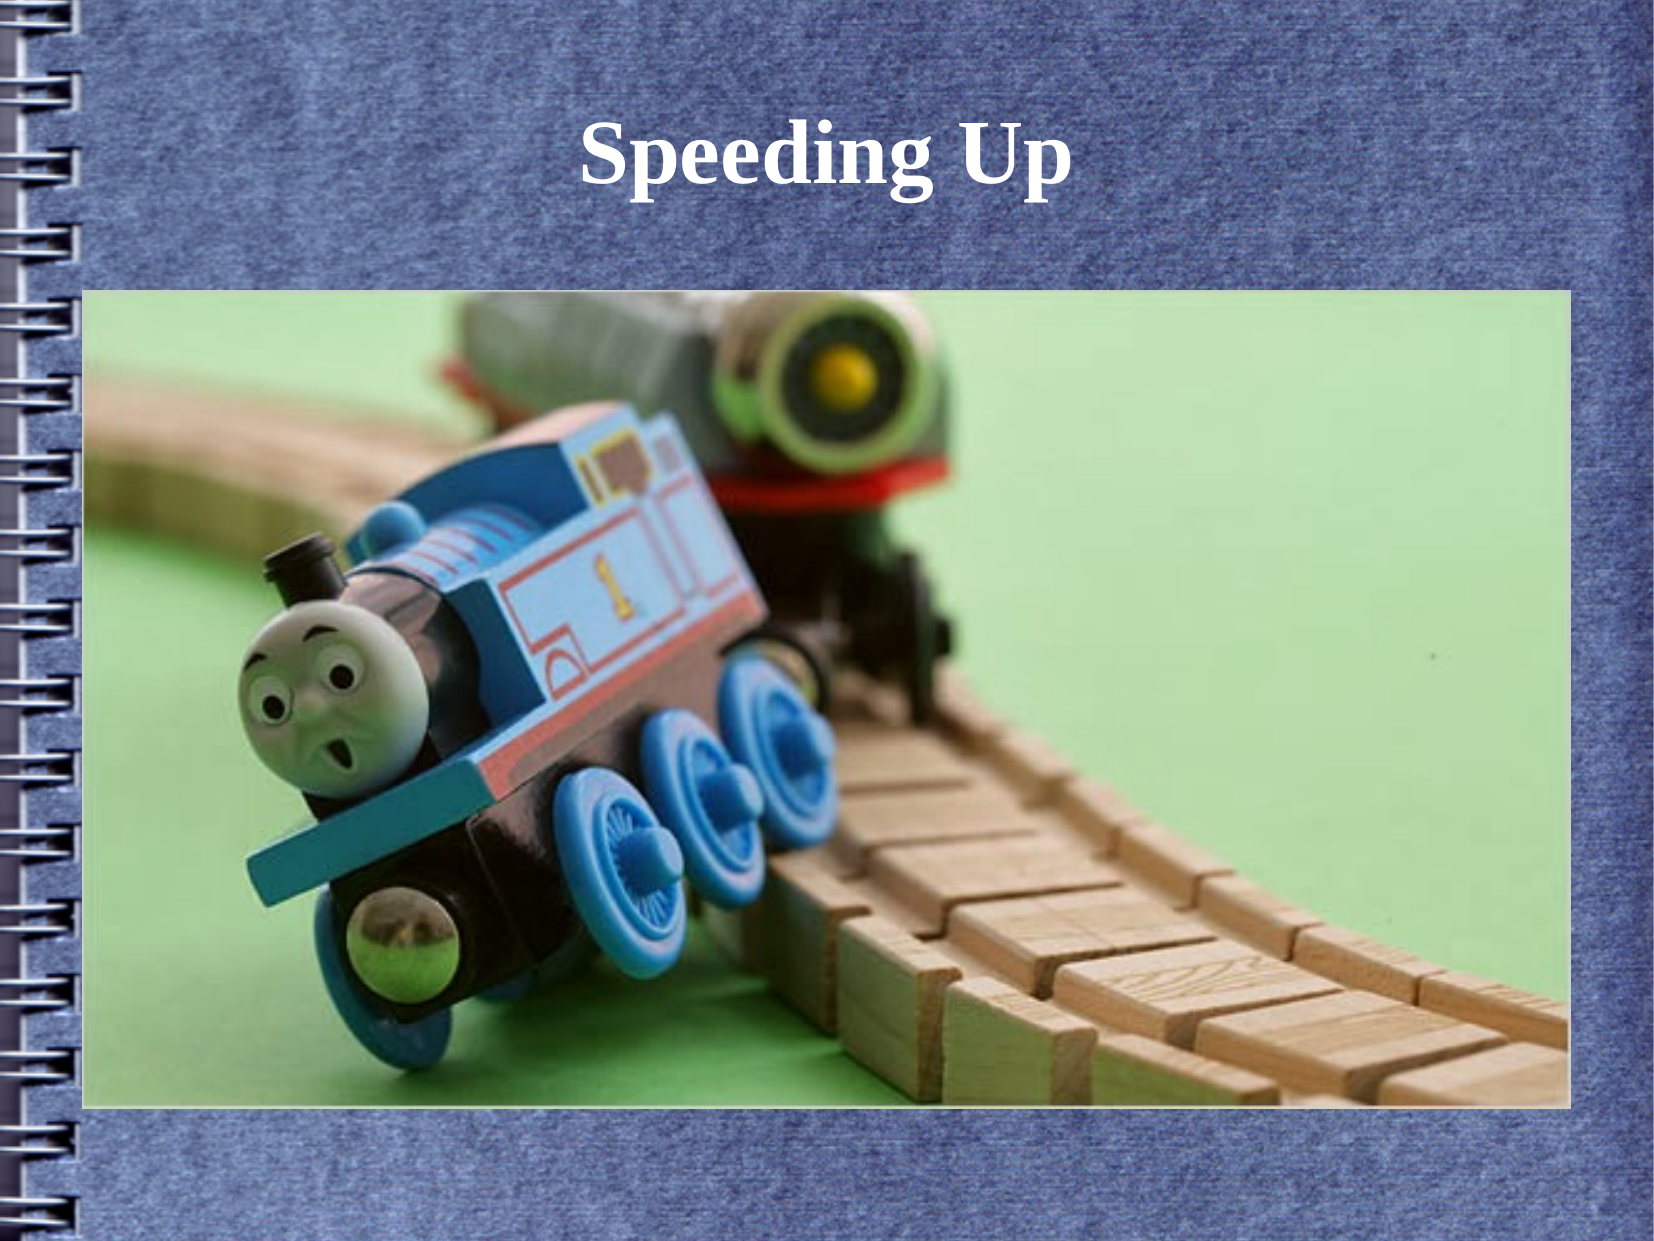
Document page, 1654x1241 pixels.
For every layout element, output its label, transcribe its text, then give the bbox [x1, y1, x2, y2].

picture [0, 0, 1654, 1241]
title Speeding Up [82, 49, 1571, 257]
